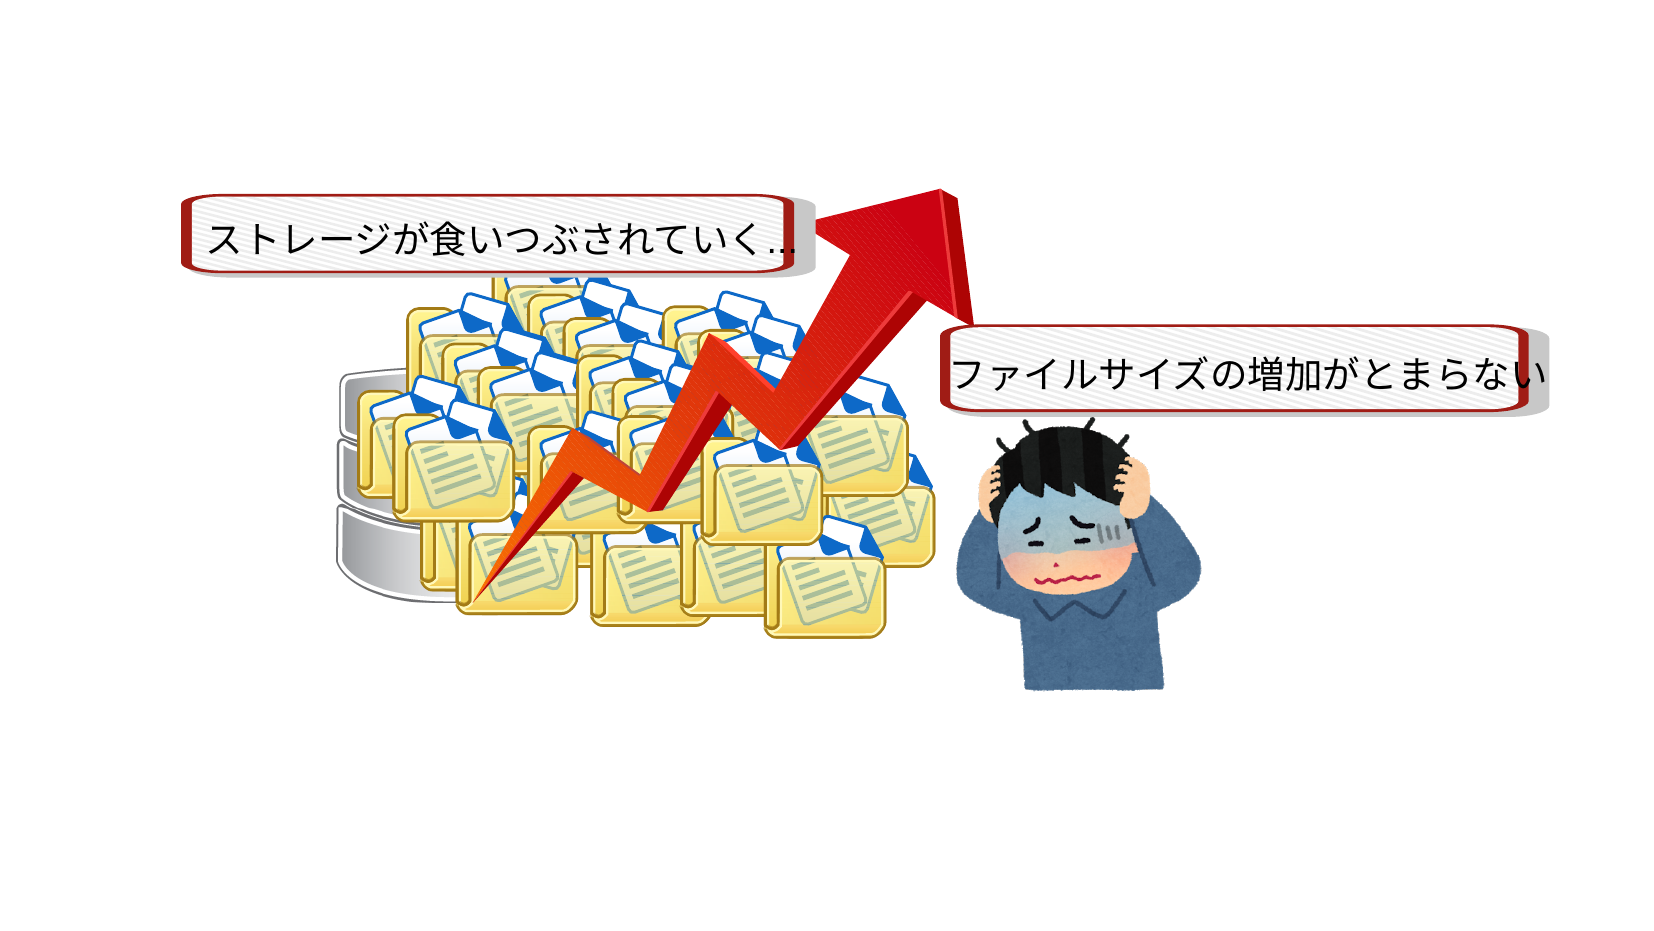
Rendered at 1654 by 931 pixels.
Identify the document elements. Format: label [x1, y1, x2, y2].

picture [153, 177, 1583, 697]
